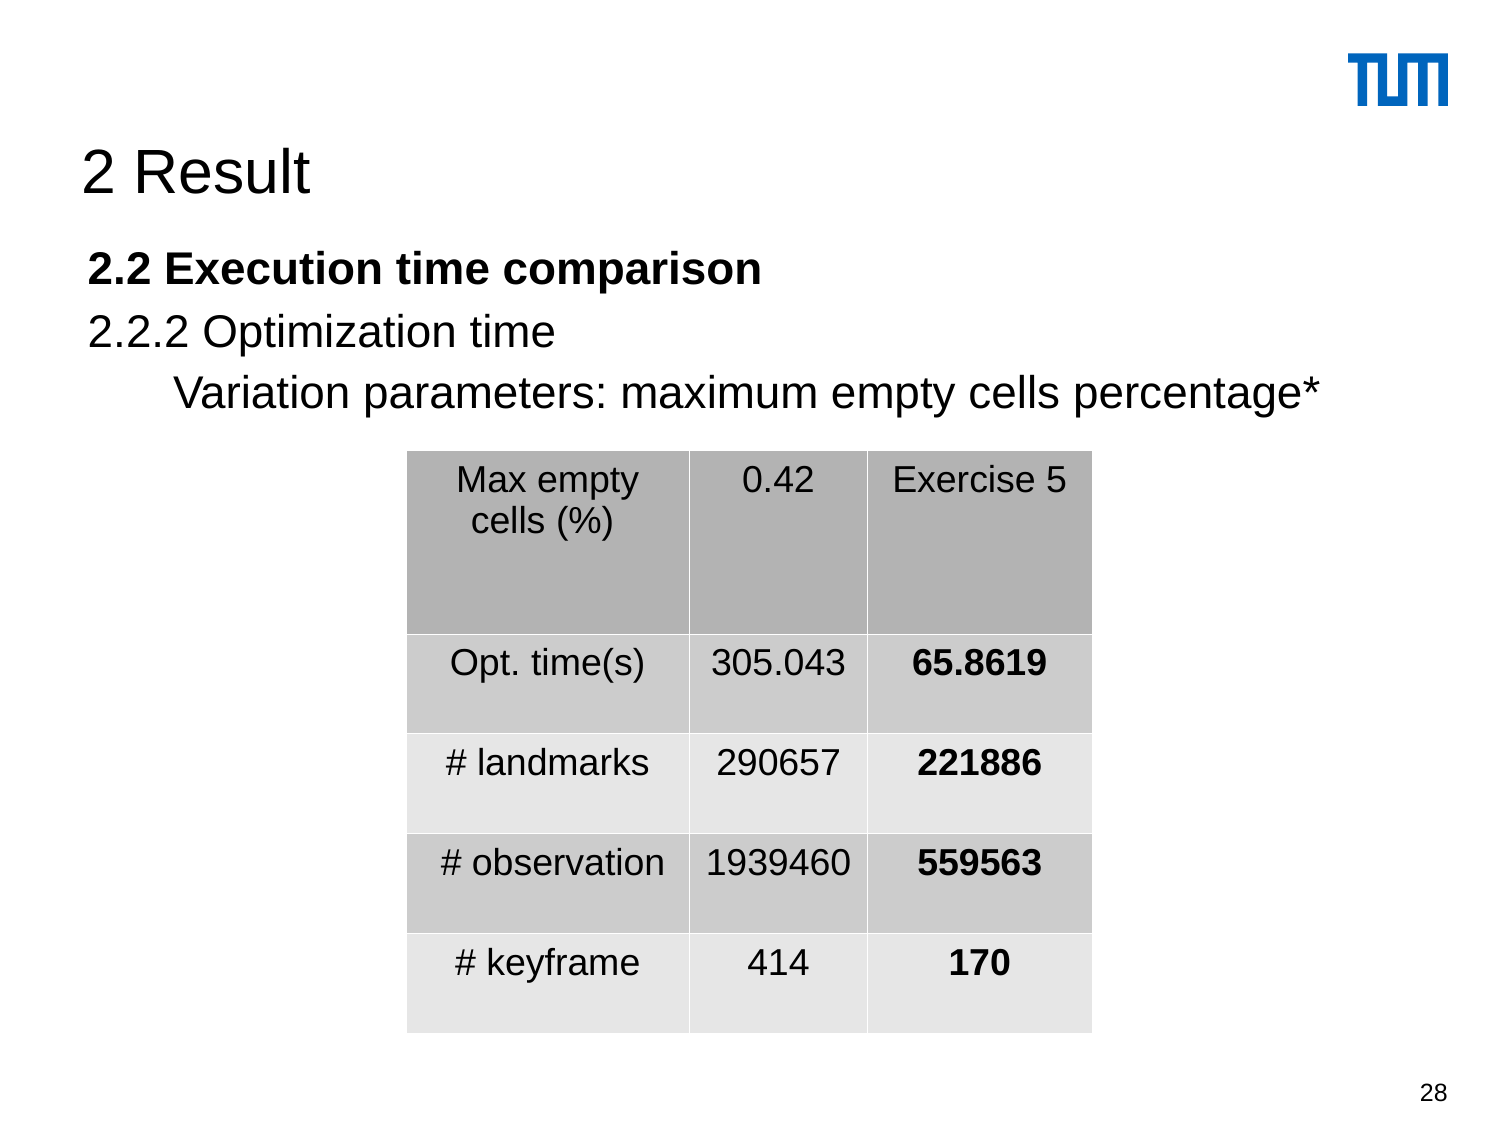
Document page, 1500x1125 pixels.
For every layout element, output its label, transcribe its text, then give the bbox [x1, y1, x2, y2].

table_cell # observation [407, 834, 689, 933]
table_header Max empty cells (%) [407, 478, 689, 634]
slide_number <number> [1111, 1061, 1448, 1122]
table_cell # landmarks [407, 734, 689, 833]
table_cell 65.8619 [868, 635, 1092, 733]
table_header 0.42 [747, 478, 758, 490]
table_cell 305.043 [690, 635, 867, 733]
table_cell 559563 [868, 834, 1092, 933]
table_cell Opt. time(s) [407, 635, 689, 733]
table_cell 1939460 [690, 834, 867, 933]
table_cell 290657 [690, 734, 867, 833]
table_header 0.42 [690, 478, 867, 634]
table_cell # keyframe [407, 934, 689, 1033]
table_cell 221886 [868, 734, 1092, 833]
text_box Variation parameters: maximum empty cells percentage* [158, 360, 1338, 478]
list 2.2 Execution time comparison 2.2.2 Optimization time [87, 231, 1416, 963]
title 2 Result [81, 139, 1110, 207]
table_header Exercise 5 [868, 478, 1092, 634]
table_cell 170 [868, 934, 1092, 1033]
table_cell 414 [690, 934, 867, 1033]
